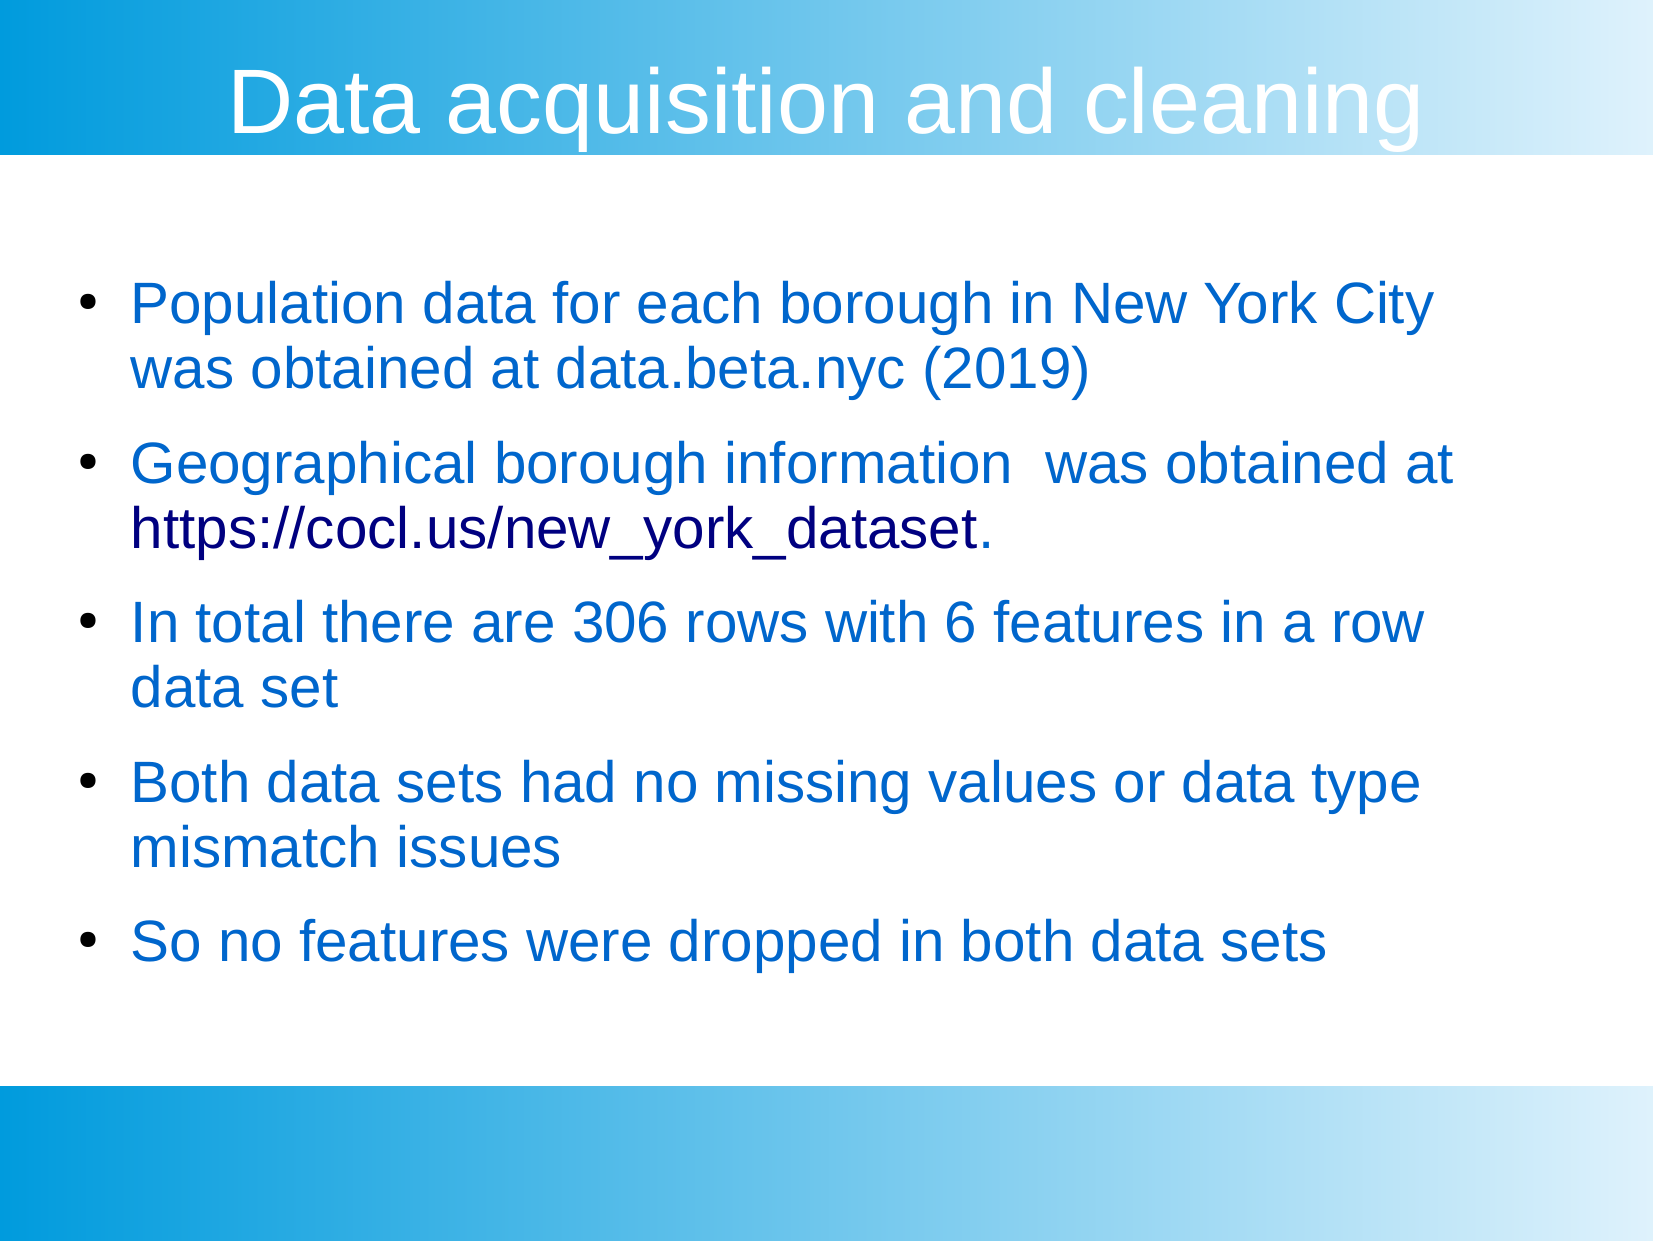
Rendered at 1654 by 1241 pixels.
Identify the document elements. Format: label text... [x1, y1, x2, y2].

list Population data for each borough in New York City was obtained at data.beta.nyc (2019) Geographical borough information was obtained at https://cocl.us/new_york_dataset. In total there are 306 rows with 6 features in a row data set Both data sets had no missing values or data type mismatch issues So no features were dropped in both data sets [60, 270, 1549, 991]
title Data acquisition and cleaning [82, 49, 1571, 155]
